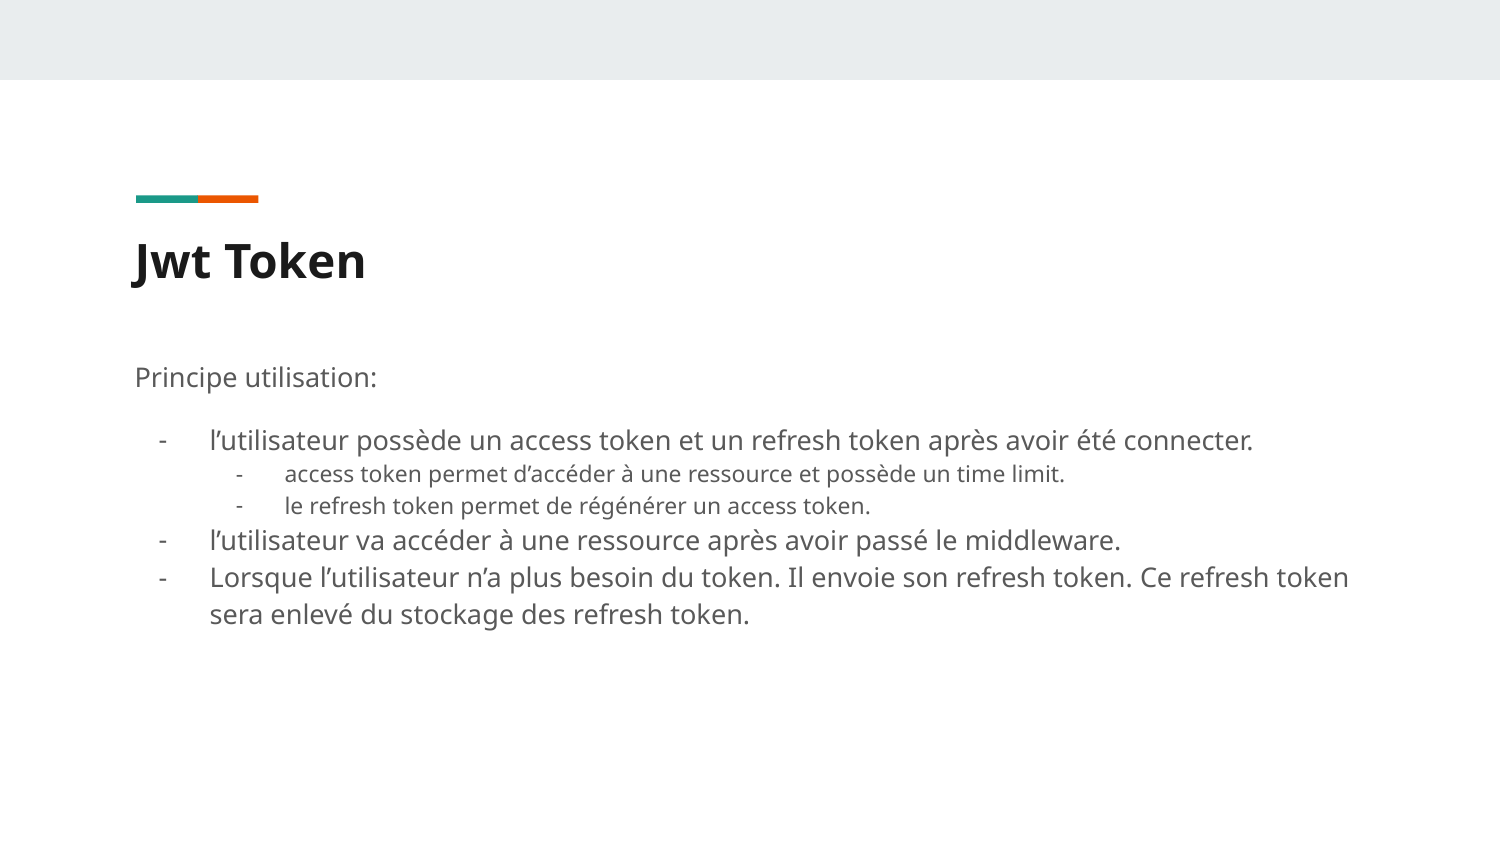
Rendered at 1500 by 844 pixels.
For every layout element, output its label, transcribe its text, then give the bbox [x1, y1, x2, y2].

list Principe utilisation: l’utilisateur possède un access token et un refresh token après avoir été connecter. access token permet d’accéder à une ressource et possède un time limit. le refresh token permet de régénérer un access token. l’utilisateur va accéder à une ressource après avoir passé le middleware. Lorsque l’utilisateur n’a plus besoin du token. Il envoie son refresh token. Ce refresh token sera enlevé du stockage des refresh token. [119, 341, 1381, 712]
title Jwt Token [119, 216, 1381, 305]
